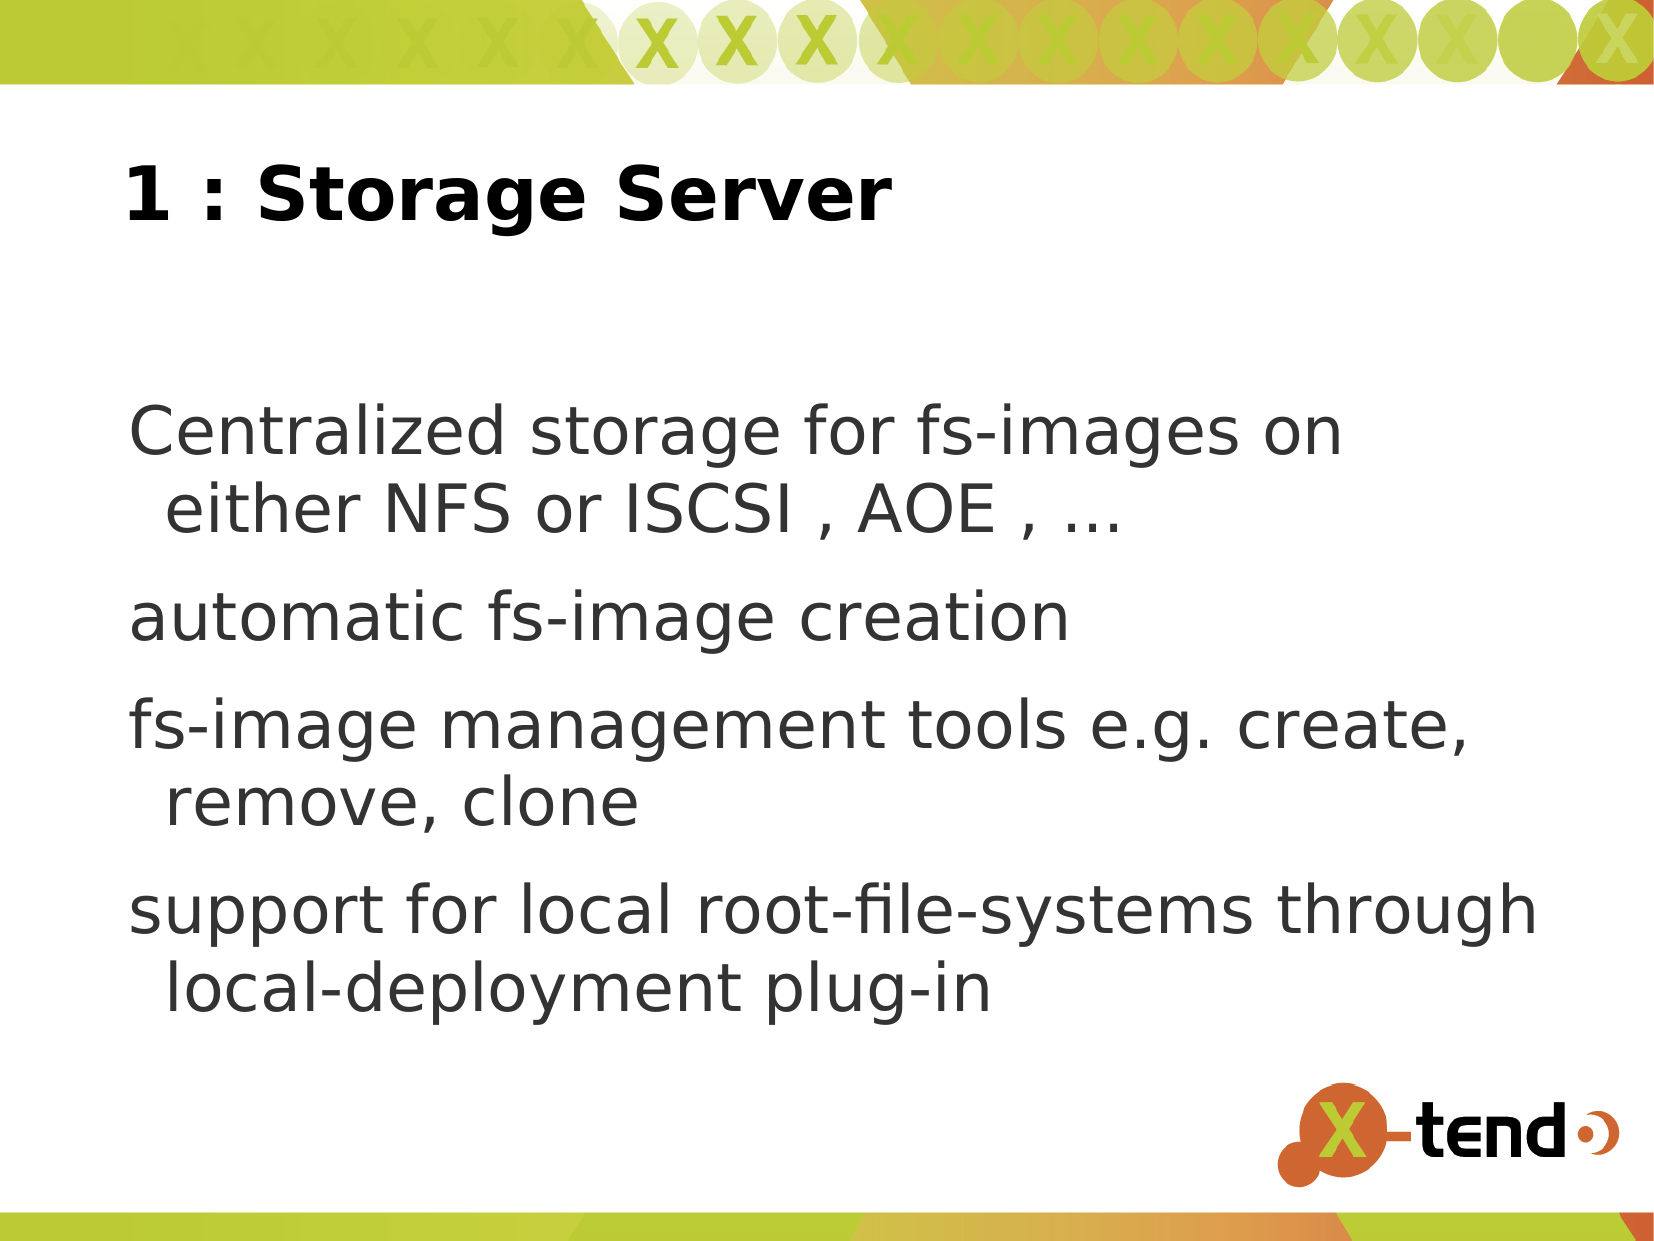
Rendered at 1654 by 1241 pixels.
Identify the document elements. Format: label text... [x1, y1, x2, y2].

picture [0, 0, 1654, 1241]
title 1 : Storage Server [121, 91, 1534, 299]
text_box Centralized storage for fs-images on either NFS or ISCSI , AOE , ... automatic fs-image creation fs-image management tools e.g. create, remove, clone support for local root-file-systems through local-deployment plug-in [127, 392, 1554, 1181]
